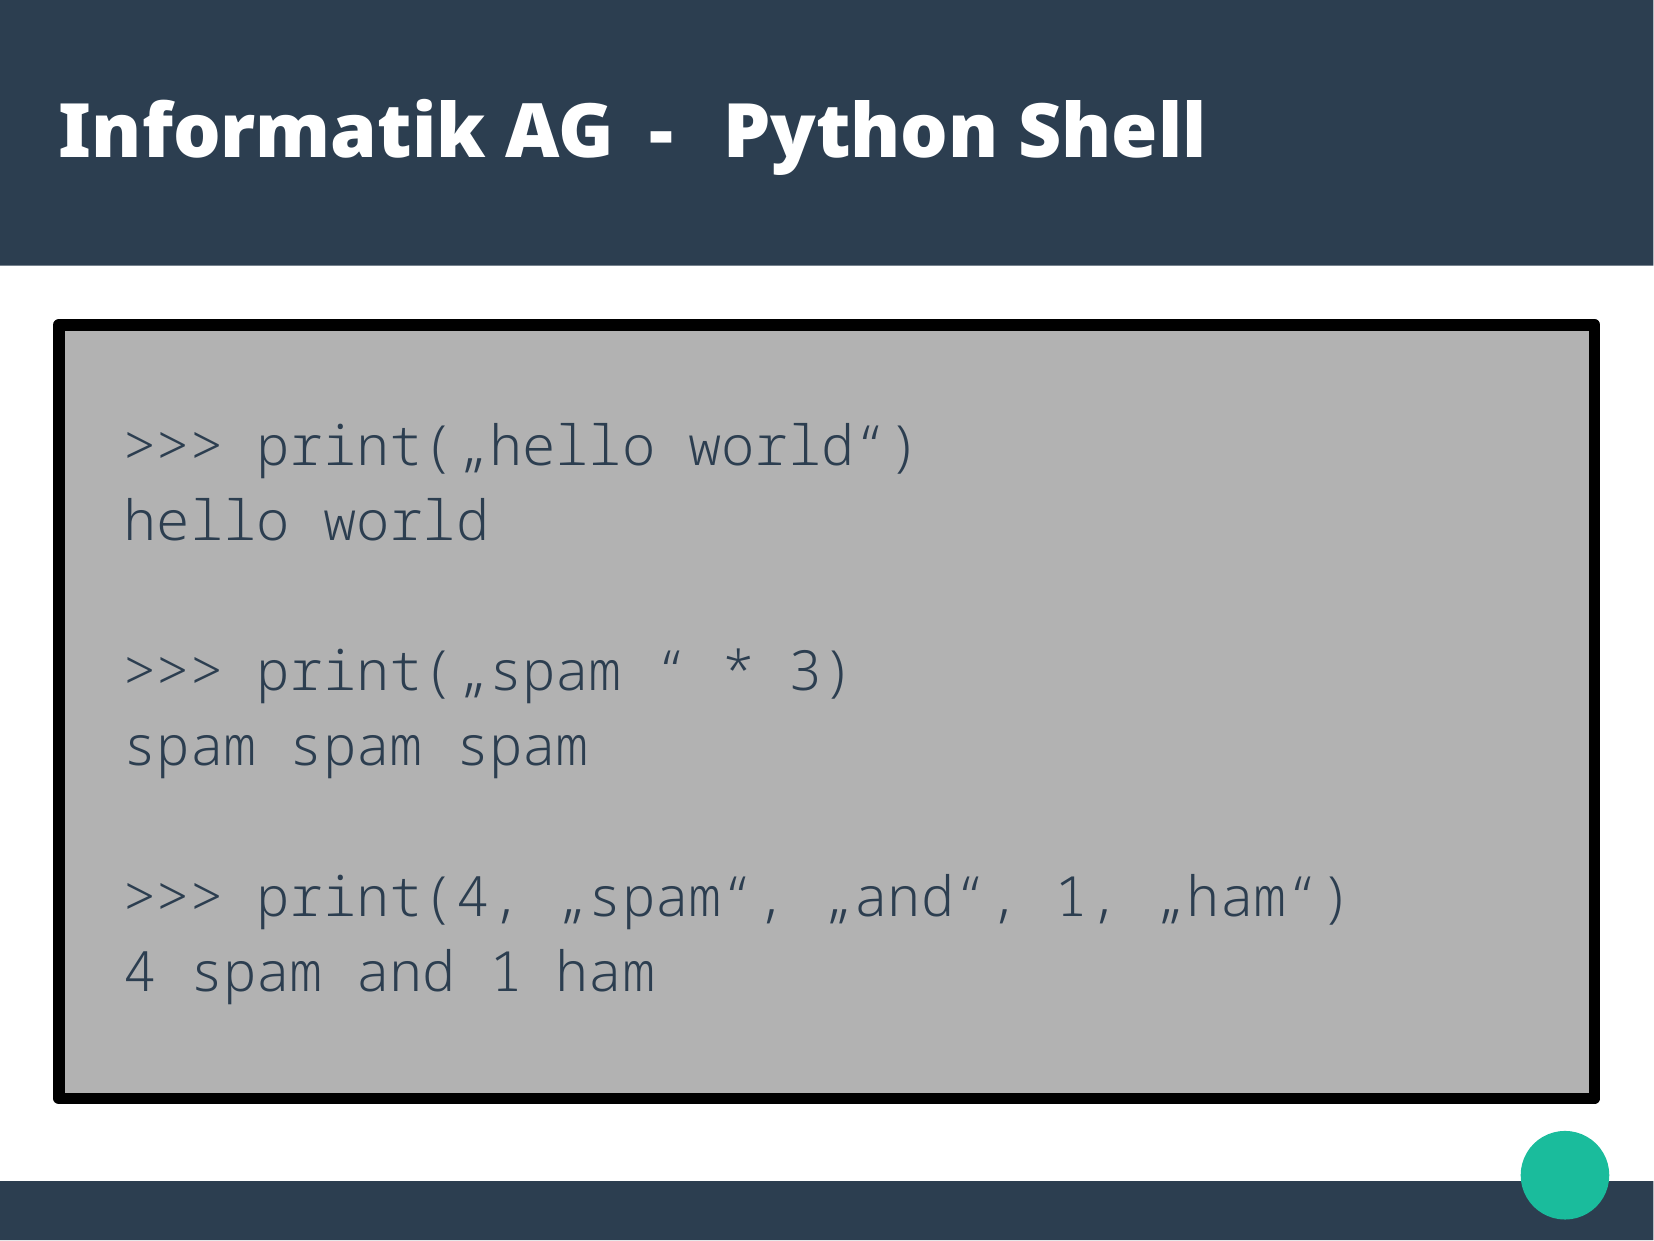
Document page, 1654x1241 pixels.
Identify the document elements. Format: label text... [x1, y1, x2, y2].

list >>> print(„hello world“) hello world >>> print(„spam “ * 3) spam spam spam >>> print(4, „spam“, „and“, 1, „ham“) 4 spam and 1 ham [59, 324, 1595, 1099]
title Informatik AG - Python Shell [59, 49, 1595, 207]
